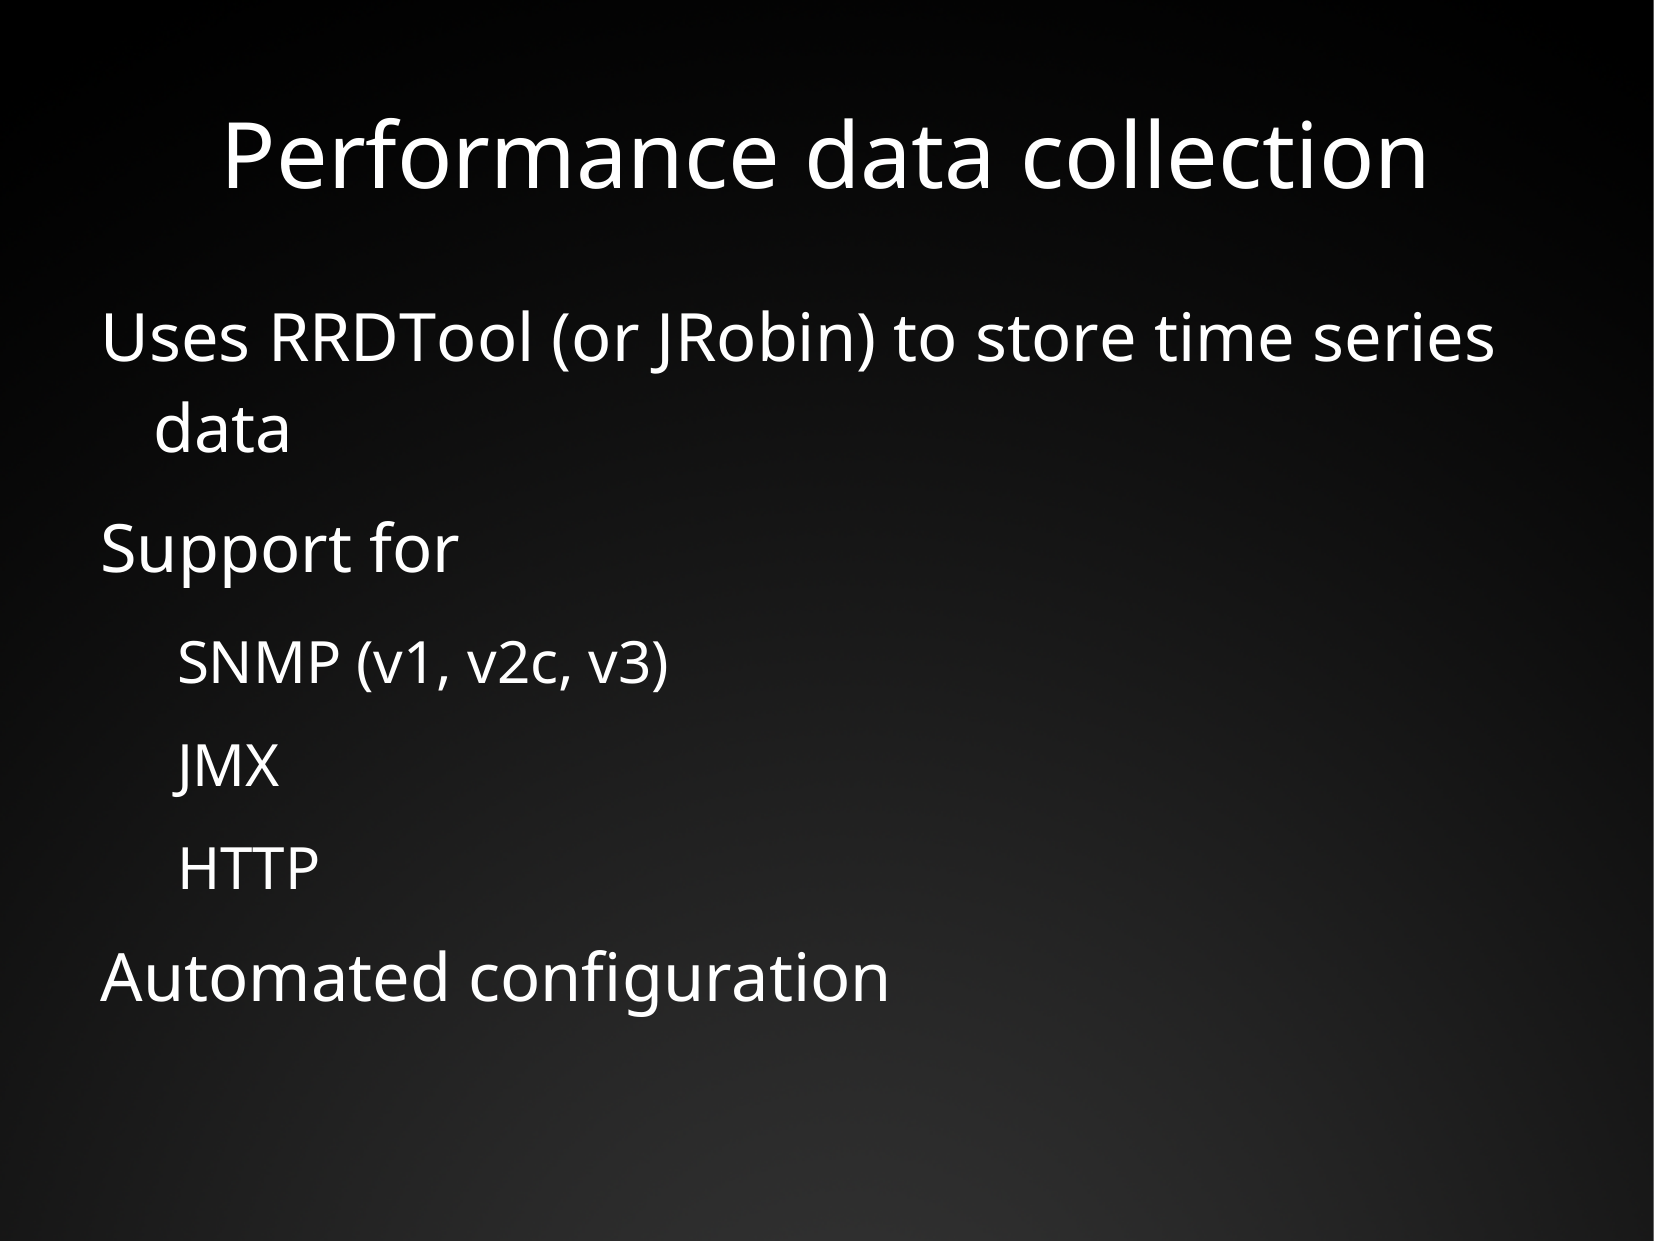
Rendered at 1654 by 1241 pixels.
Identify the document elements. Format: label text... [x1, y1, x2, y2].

title Performance data collection [82, 49, 1571, 257]
list Uses RRDTool (or JRobin) to store time series data Support for SNMP (v1, v2c, v3) JMX HTTP Automated configuration [82, 290, 1571, 1109]
picture [0, 0, 1654, 1241]
